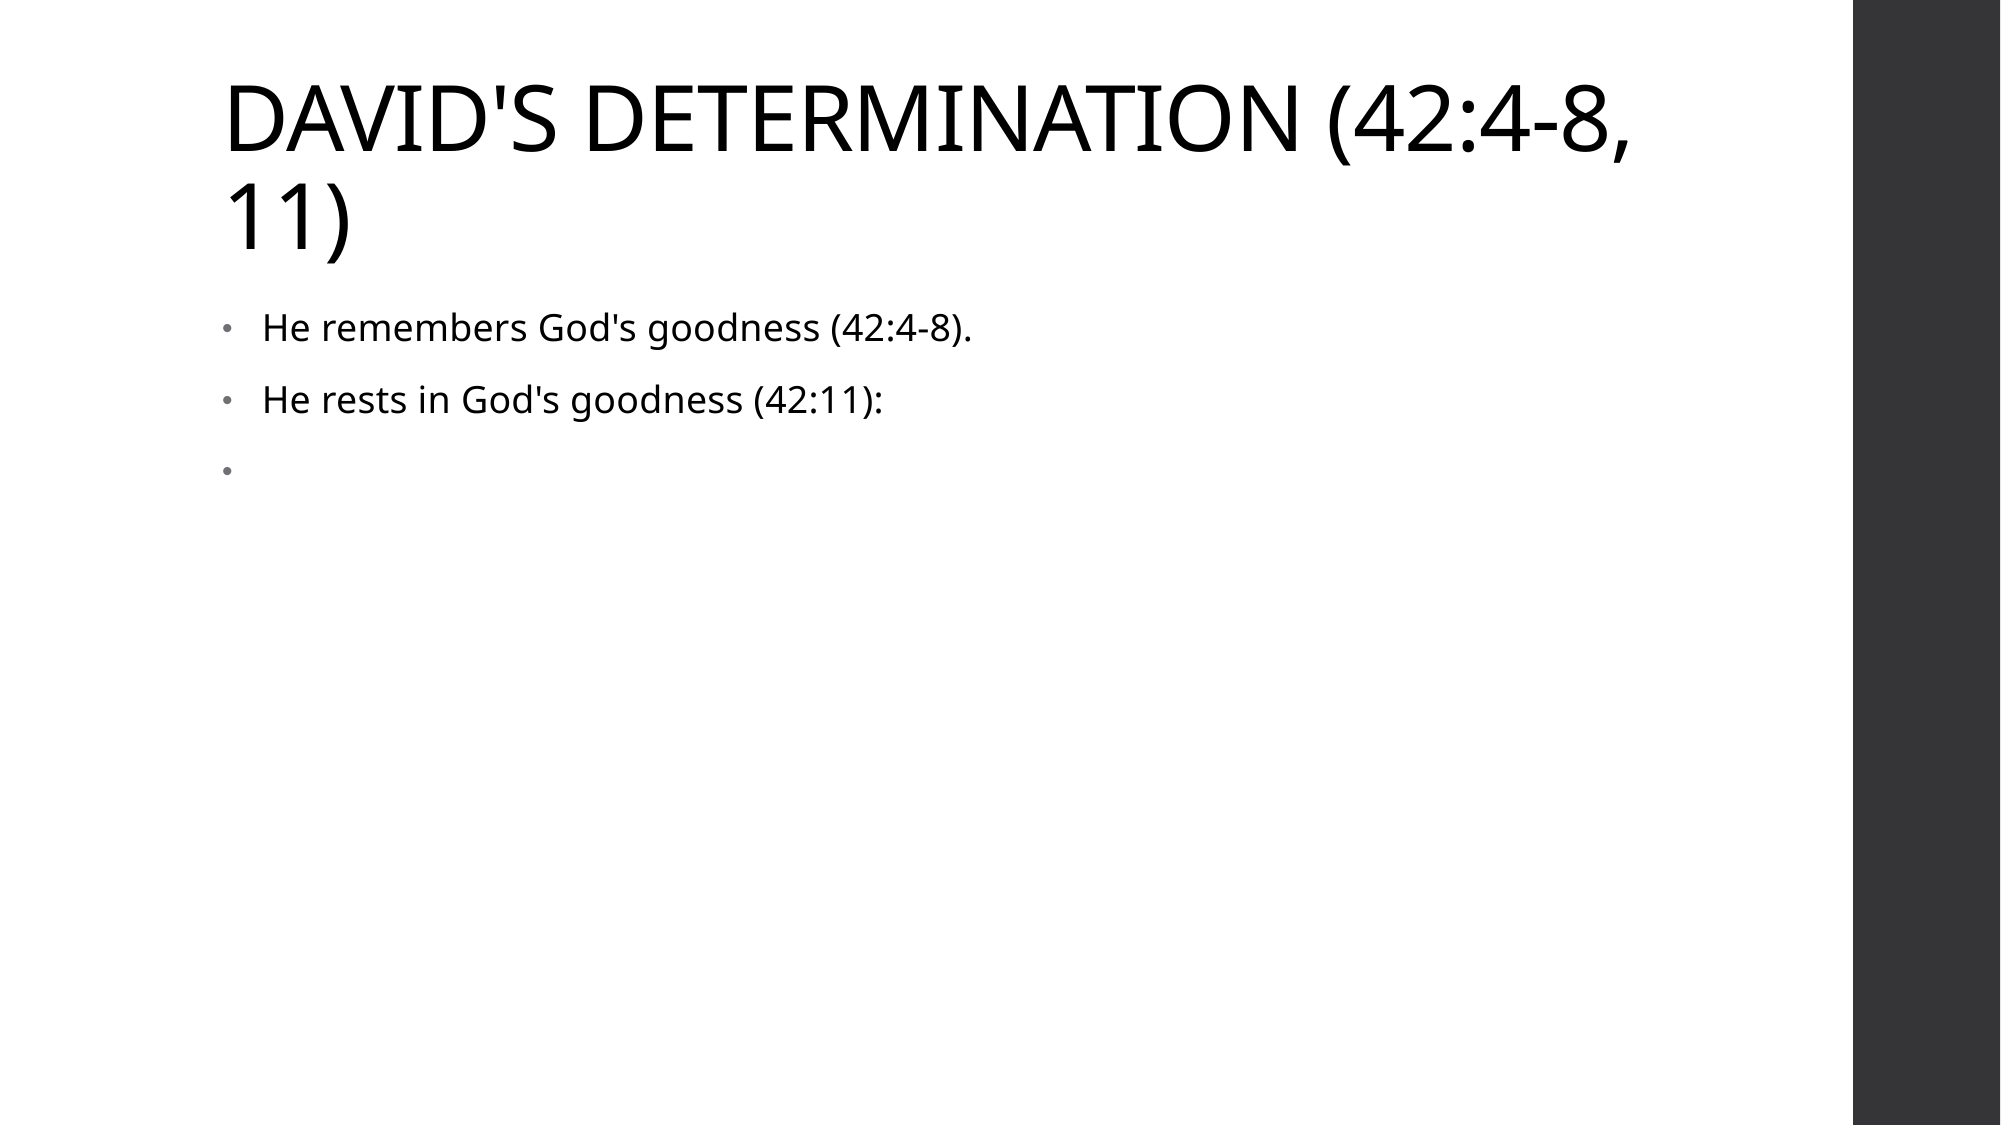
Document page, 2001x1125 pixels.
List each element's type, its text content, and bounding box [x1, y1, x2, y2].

list He remembers God's goodness (42:4-8). He rests in God's goodness (42:11): [206, 299, 1617, 1014]
title DAVID'S DETERMINATION (42:4-8, 11) [206, 60, 1797, 278]
